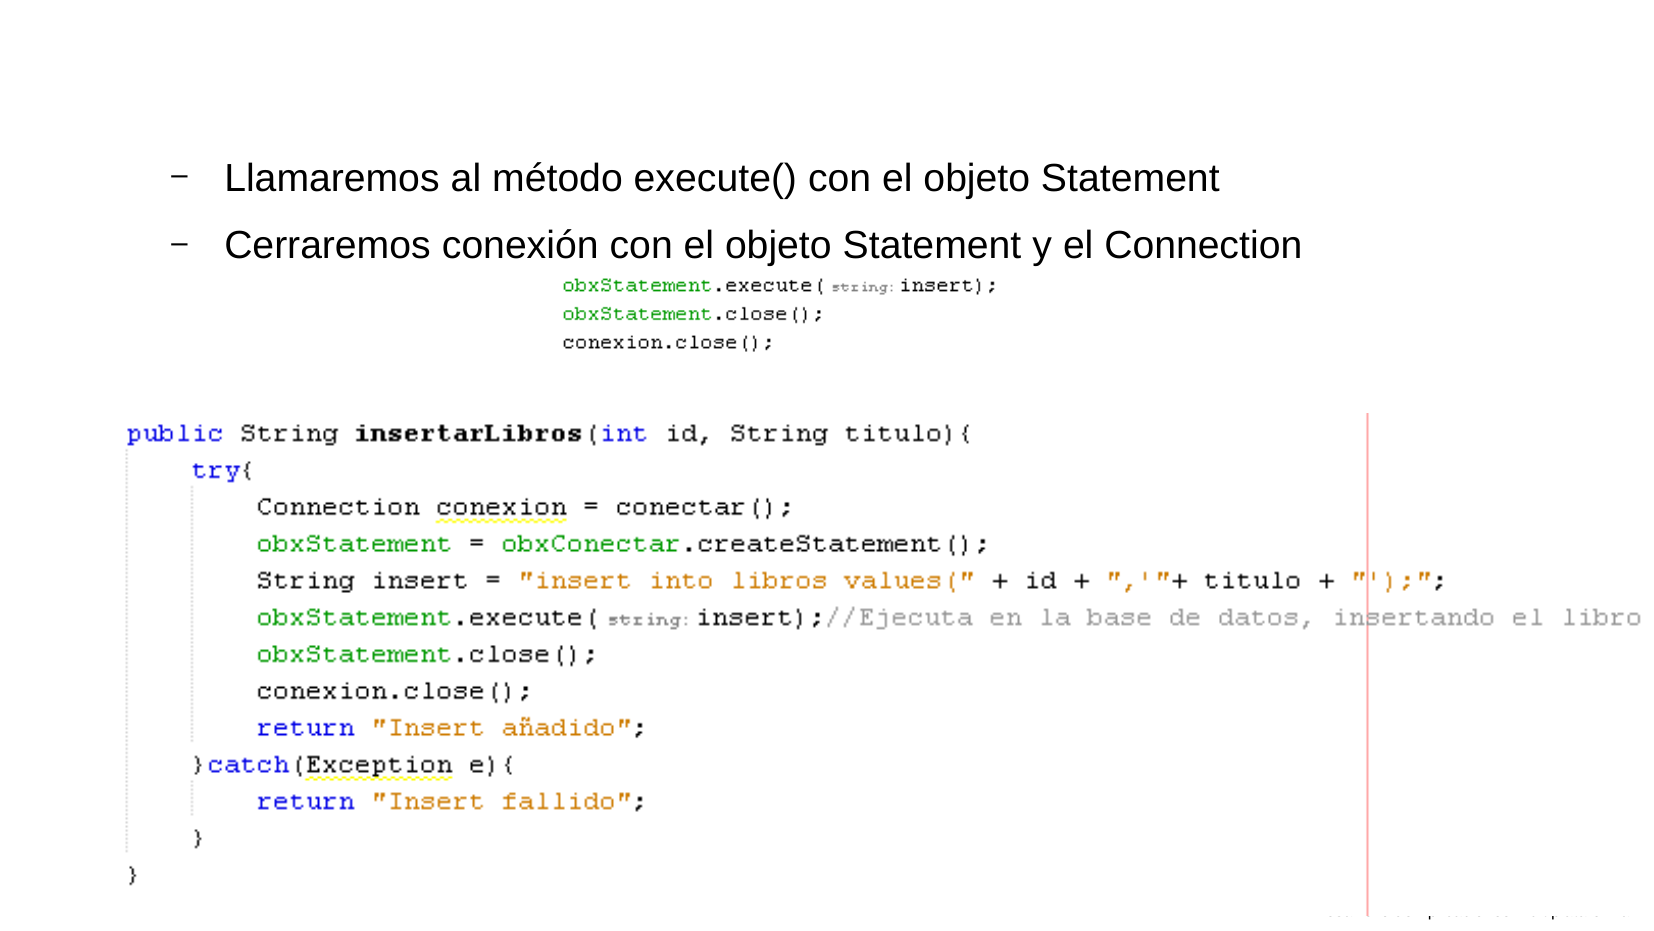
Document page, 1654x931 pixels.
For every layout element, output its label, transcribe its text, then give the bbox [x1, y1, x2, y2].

list Llamaremos al método execute() con el objeto Statement Cerraremos conexión con el objeto Statement y el Connection [82, 88, 1571, 758]
text_box Rodriguez Steuerberg, Nicolas CPR Daniel Castelao Desarrollo de Aplicaciones Multiplataforma [1299, 916, 1654, 931]
picture [561, 271, 999, 355]
picture [118, 413, 1654, 916]
